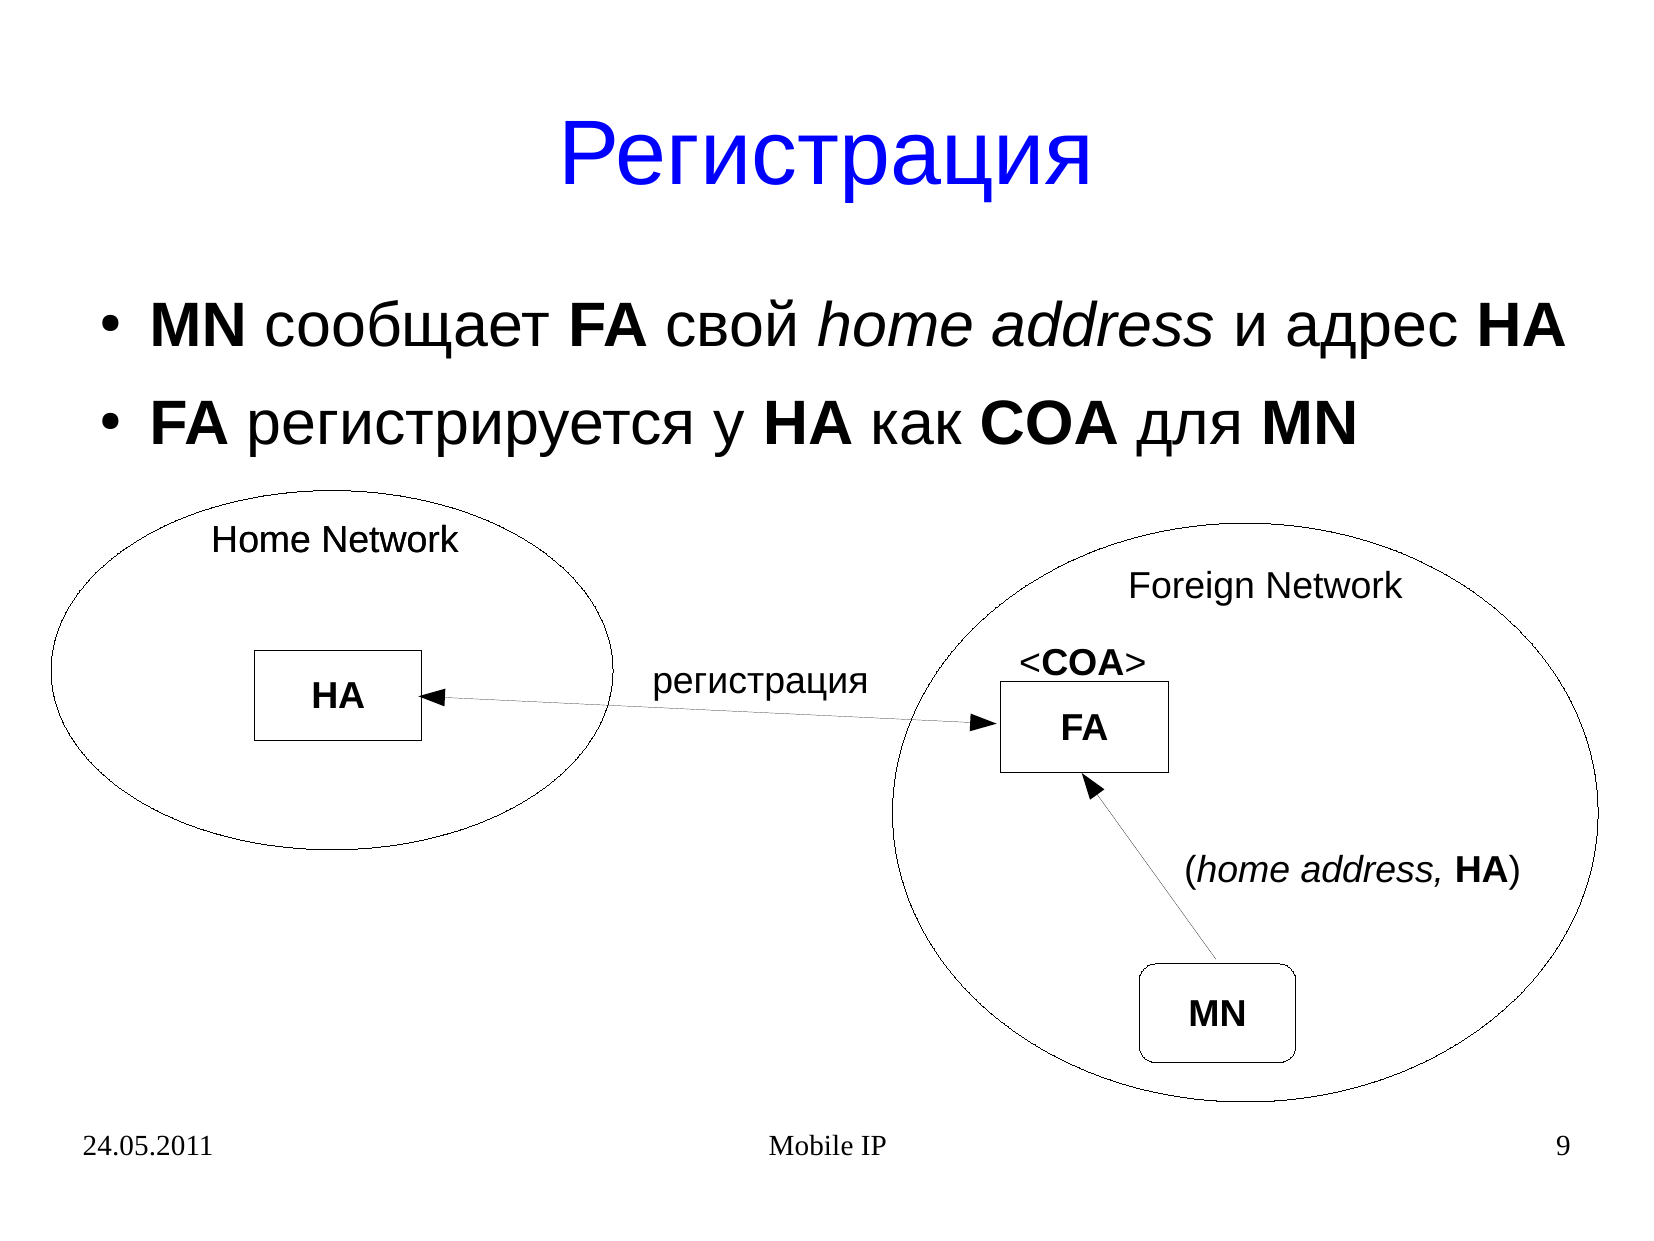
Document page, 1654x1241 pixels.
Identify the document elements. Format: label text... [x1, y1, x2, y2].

text_box Home Network [196, 511, 490, 569]
text_box FA [1000, 681, 1169, 773]
text_box Foreign Network [1113, 557, 1443, 615]
text_box HA [254, 650, 422, 741]
list MN сообщает FA свой home address и адрес HA FA регистрируется у HA как COA для MN [82, 290, 1571, 464]
text_box MN [1139, 963, 1296, 1063]
title Регистрация [82, 49, 1571, 257]
text_box регистрация [637, 652, 884, 721]
text_box <COA> [1004, 633, 1162, 691]
text_box (home address, HA) [1169, 841, 1537, 899]
